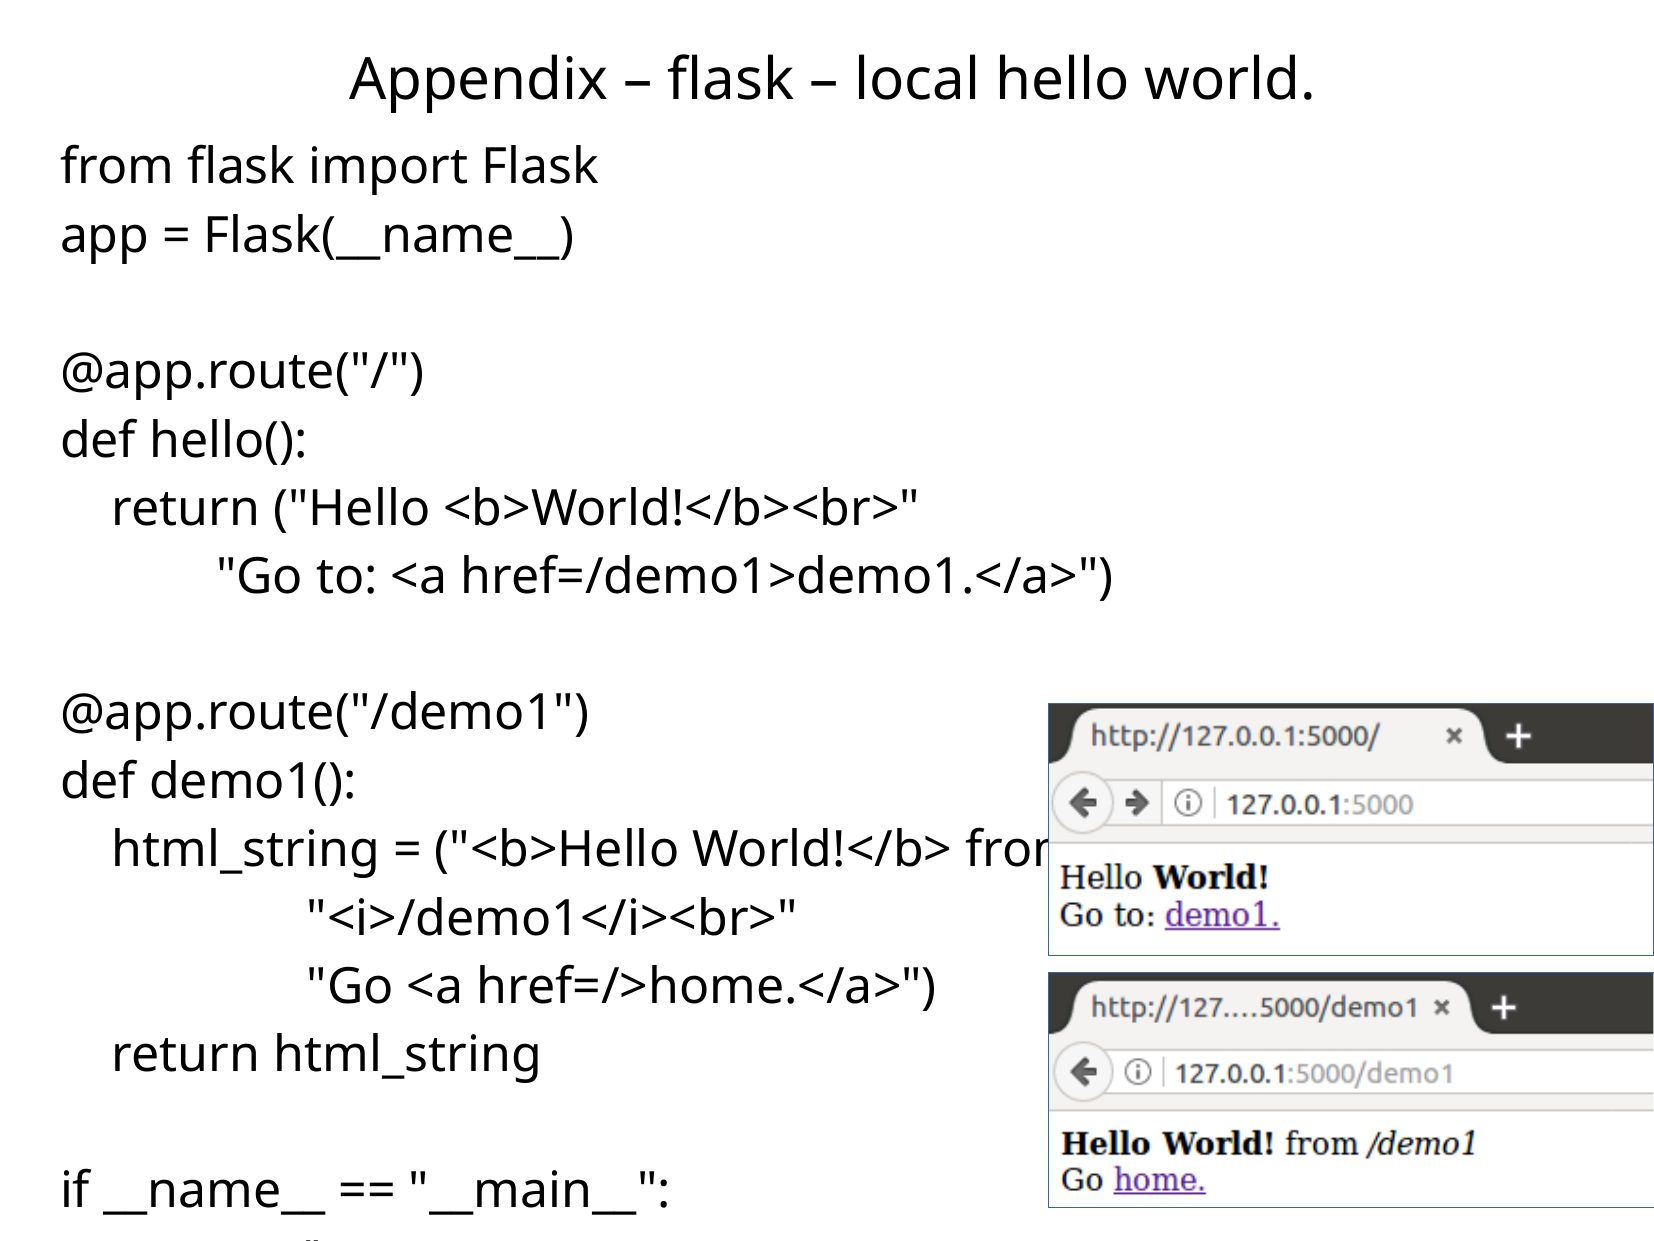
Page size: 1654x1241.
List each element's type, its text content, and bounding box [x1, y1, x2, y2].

text_box from flask import Flask app = Flask(__name__) @app.route("/") def hello(): return ("Hello <b>World!</b><br>" "Go to: <a href=/demo1>demo1.</a>") @app.route("/demo1") def demo1(): html_string = ("<b>Hello World!</b> from " "<i>/demo1</i><br>" "Go <a href=/>home.</a>") return html_string if __name__ == "__main__": app.run() [45, 123, 1457, 1170]
picture [1048, 703, 1654, 956]
picture [1048, 972, 1654, 1208]
text_box Appendix – flask – local hello world. [88, 31, 1577, 124]
